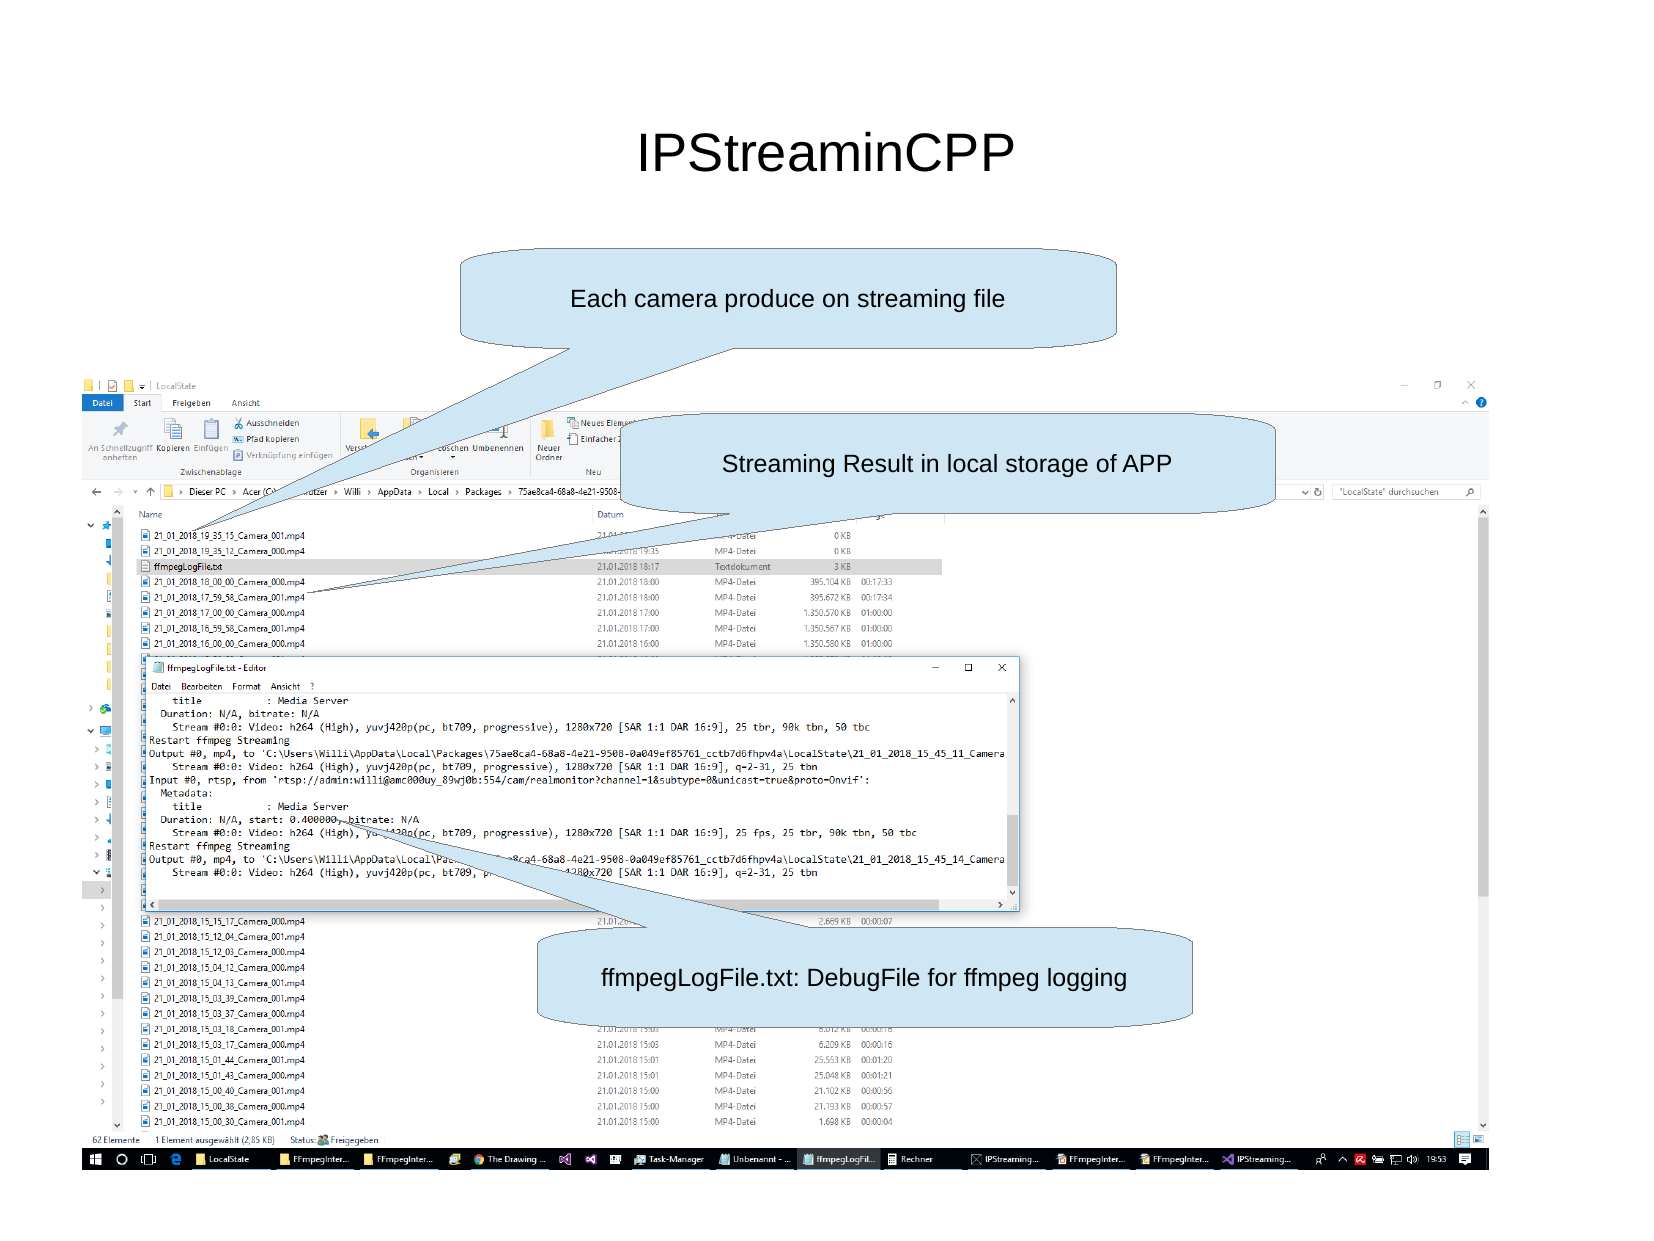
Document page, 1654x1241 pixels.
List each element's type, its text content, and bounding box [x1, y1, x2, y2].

text_box ffmpegLogFile.txt: DebugFile for ffmpeg logging [336, 819, 1193, 1028]
text_box Each camera produce on streaming file [192, 248, 1117, 531]
text_box Streaming Result in local storage of APP [307, 413, 1276, 593]
title IPStreaminCPP [82, 49, 1571, 257]
picture [82, 377, 1489, 1170]
